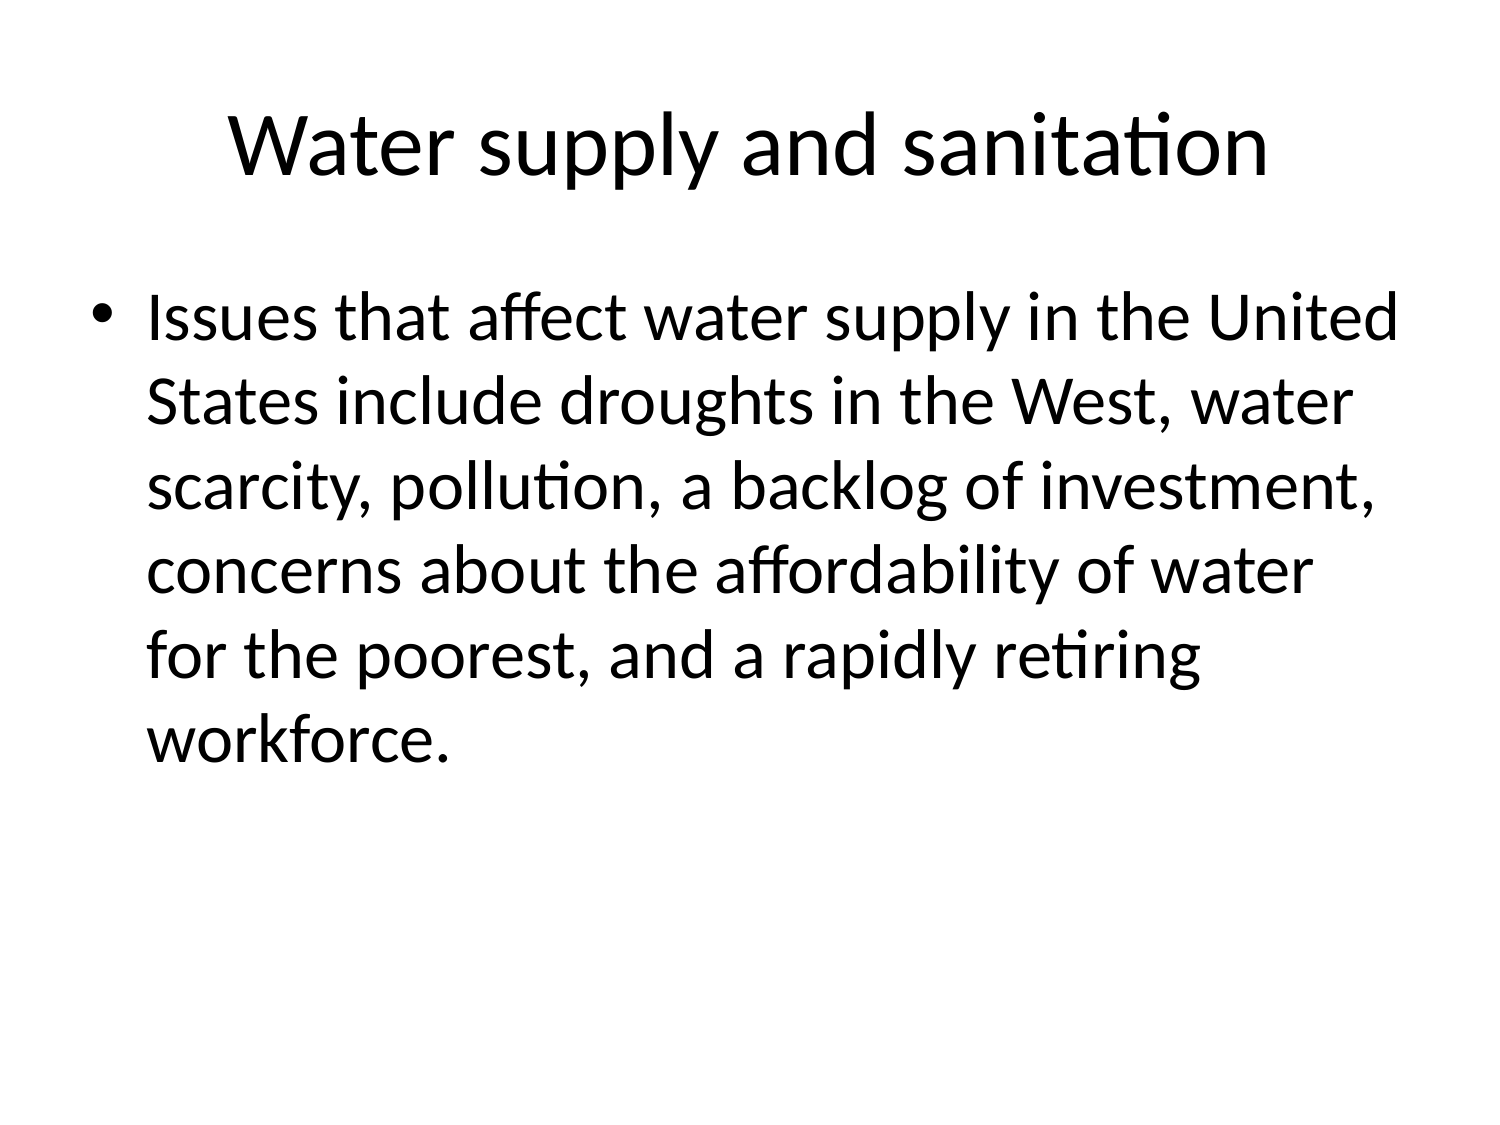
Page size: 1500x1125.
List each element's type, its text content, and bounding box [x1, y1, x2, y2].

title Water supply and sanitation [75, 45, 1425, 233]
list Issues that affect water supply in the United States include droughts in the West, water scarcity, pollution, a backlog of investment, concerns about the affordability of water for the poorest, and a rapidly retiring workforce. [75, 262, 1425, 1005]
